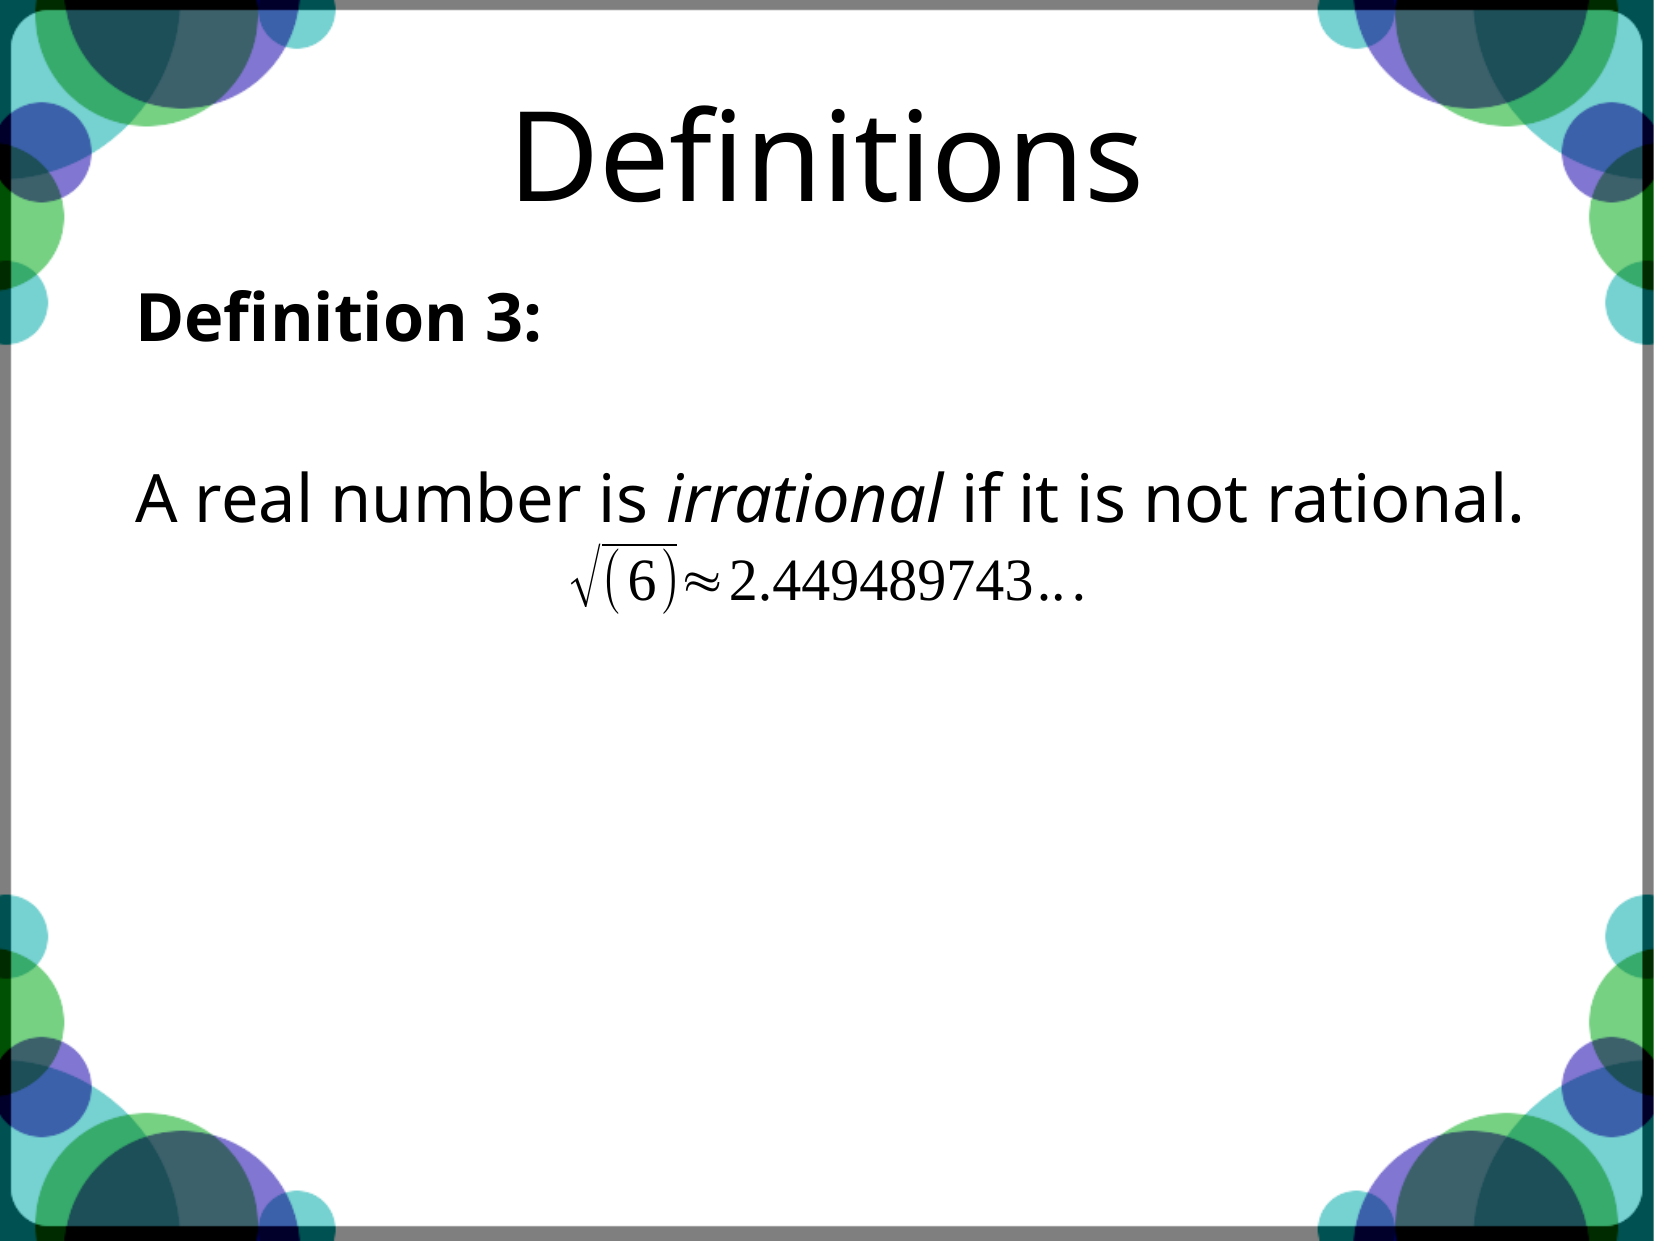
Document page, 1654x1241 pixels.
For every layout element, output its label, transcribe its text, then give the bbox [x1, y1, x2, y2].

title Definitions [82, 49, 1571, 257]
picture [0, 0, 1654, 1241]
text_box Definition 3: A real number is irrational if it is not rational. [135, 270, 1531, 943]
chart [555, 540, 1103, 618]
